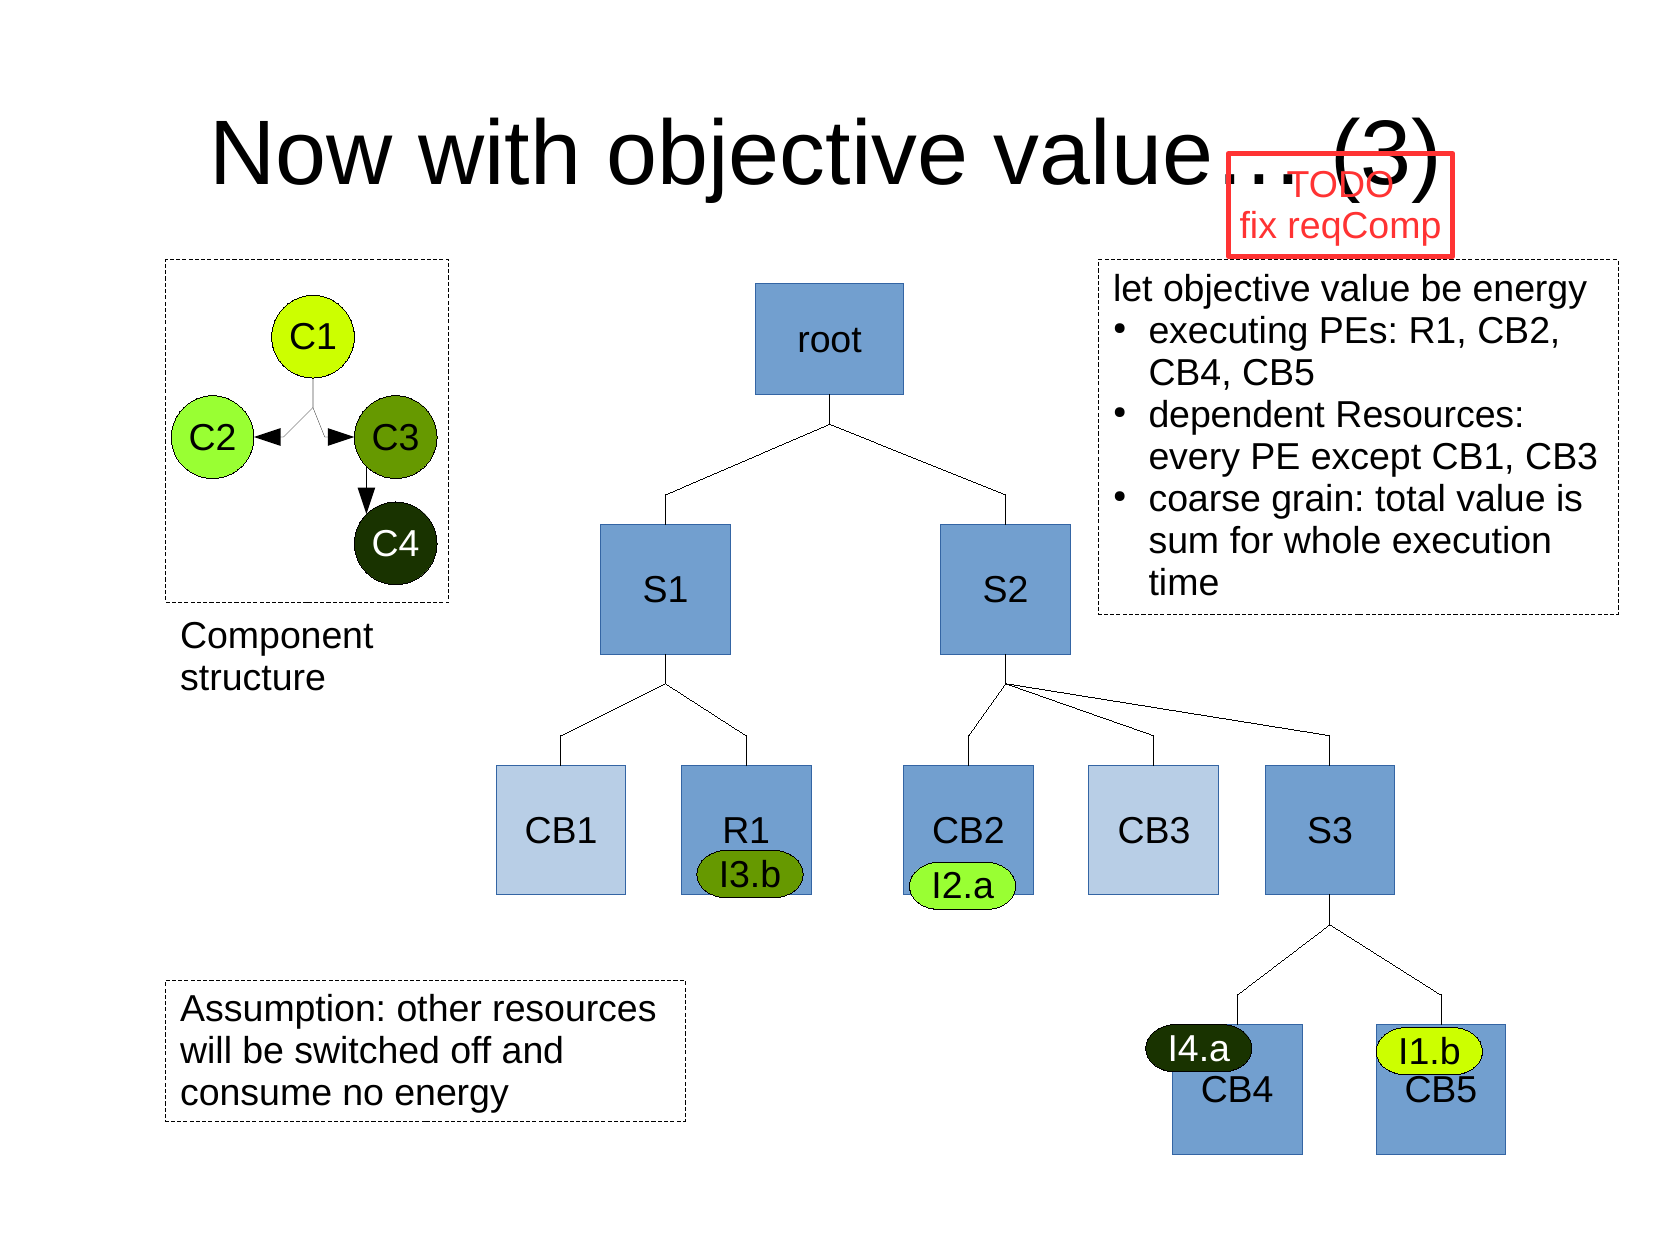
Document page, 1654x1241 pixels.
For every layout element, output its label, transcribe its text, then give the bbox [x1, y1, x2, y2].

text_box R1 [681, 765, 812, 895]
text_box S3 [1265, 765, 1395, 895]
text_box I2.a [909, 862, 1016, 910]
text_box CB1 [496, 765, 626, 895]
text_box let objective value be energy executing PEs: R1, CB2, CB4, CB5 dependent Resources: every PE except CB1, CB3 coarse grain: total value is sum for whole execution time [1098, 259, 1619, 615]
title Now with objective value… (3) [82, 49, 1571, 257]
text_box root [755, 283, 904, 395]
text_box S1 [600, 524, 731, 655]
text_box C3 [354, 395, 438, 479]
text_box CB5 [1376, 1024, 1506, 1155]
text_box Assumption: other resources will be switched off and consume no energy [165, 980, 686, 1122]
text_box Component structure [165, 606, 389, 706]
text_box C4 [354, 501, 438, 585]
text_box C1 [271, 295, 355, 378]
text_box I4.a [1145, 1024, 1252, 1072]
text_box I3.b [696, 850, 804, 898]
text_box CB3 [1088, 765, 1219, 895]
text_box CB2 [903, 765, 1034, 895]
text_box S2 [940, 524, 1071, 655]
text_box TODO fix reqComp [1228, 153, 1453, 257]
text_box C2 [171, 395, 254, 479]
text_box CB4 [1172, 1024, 1303, 1155]
text_box I1.b [1376, 1027, 1483, 1075]
